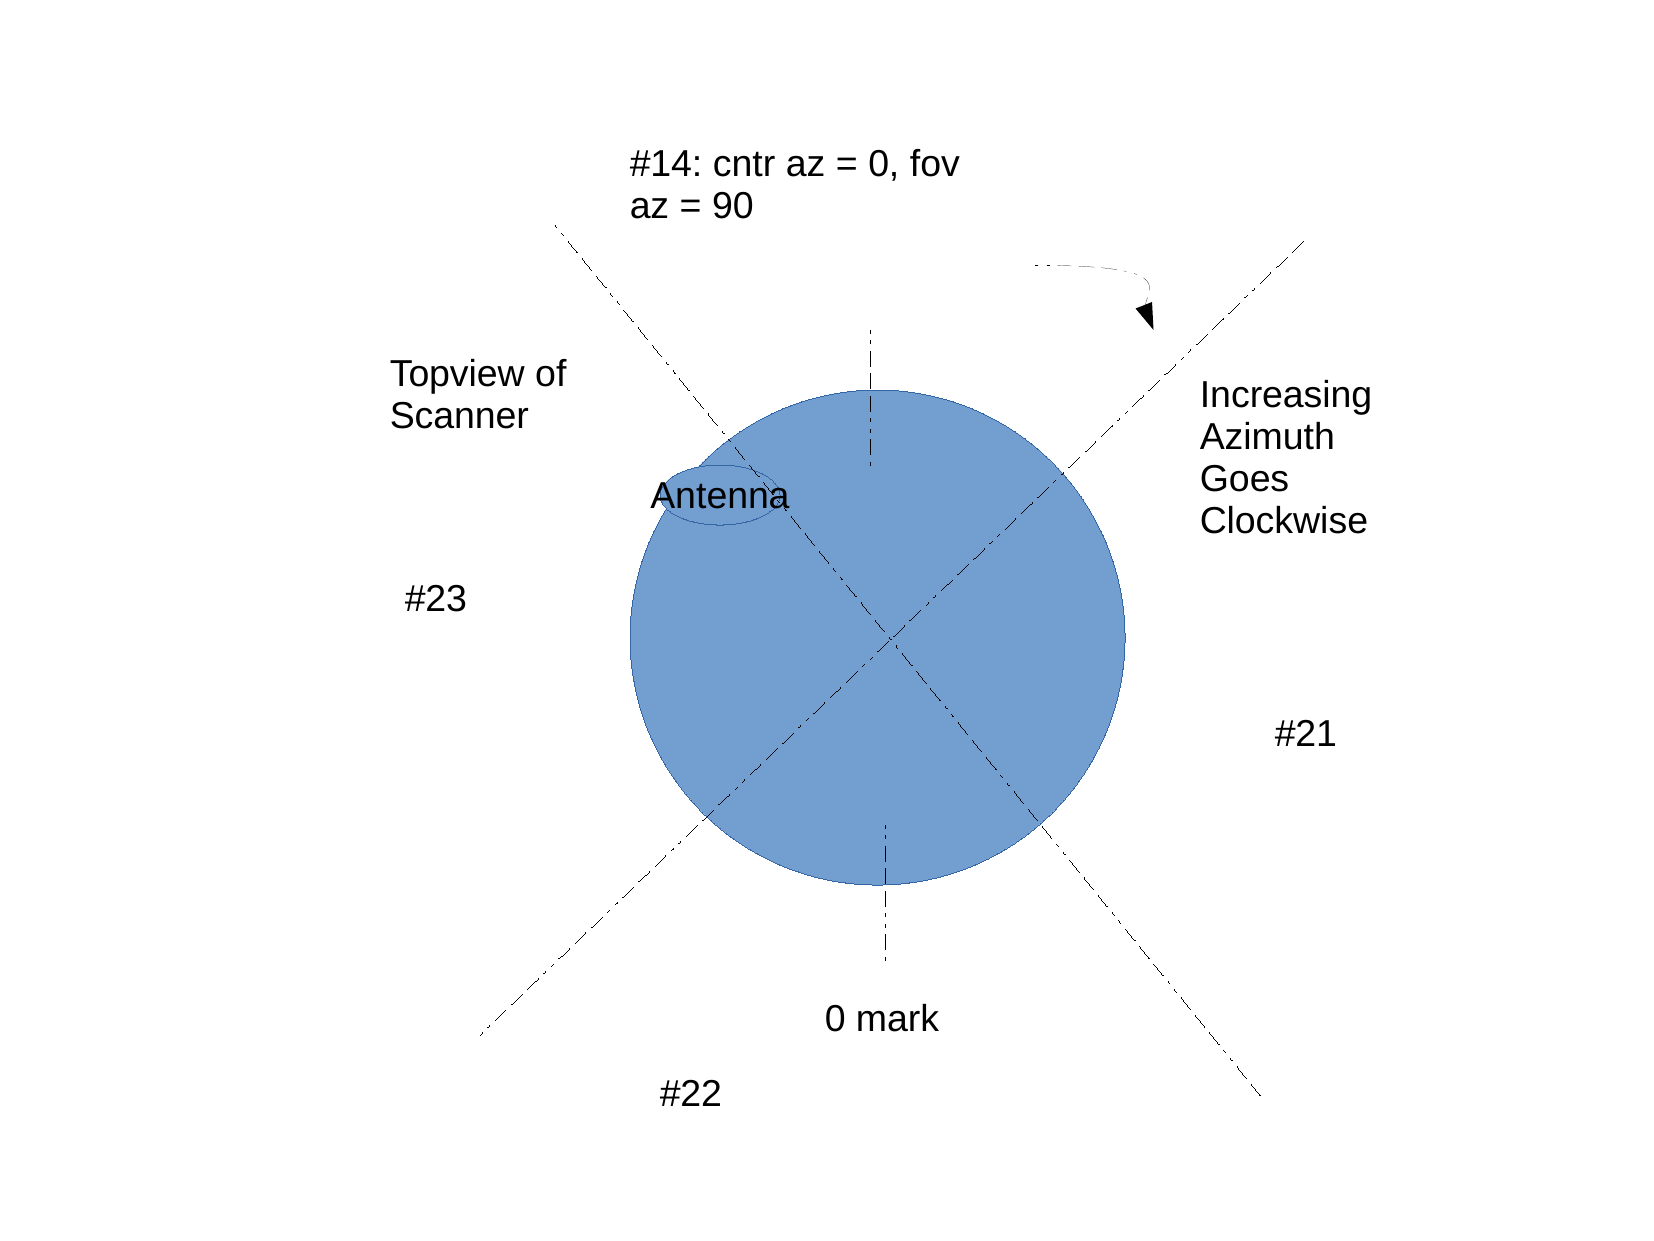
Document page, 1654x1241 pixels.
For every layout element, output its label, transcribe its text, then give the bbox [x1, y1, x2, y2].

text_box Topview of Scanner [375, 345, 631, 443]
text_box [630, 390, 1126, 886]
text_box #14: cntr az = 0, fov az = 90 [615, 135, 976, 233]
text_box [777, 498, 783, 506]
text_box Antenna [660, 465, 781, 526]
text_box Increasing Azimuth Goes Clockwise [1185, 366, 1471, 631]
text_box #21 [1260, 705, 1411, 762]
text_box #22 [645, 1065, 766, 1122]
text_box #23 [390, 570, 556, 627]
text_box 0 mark [810, 990, 991, 1088]
